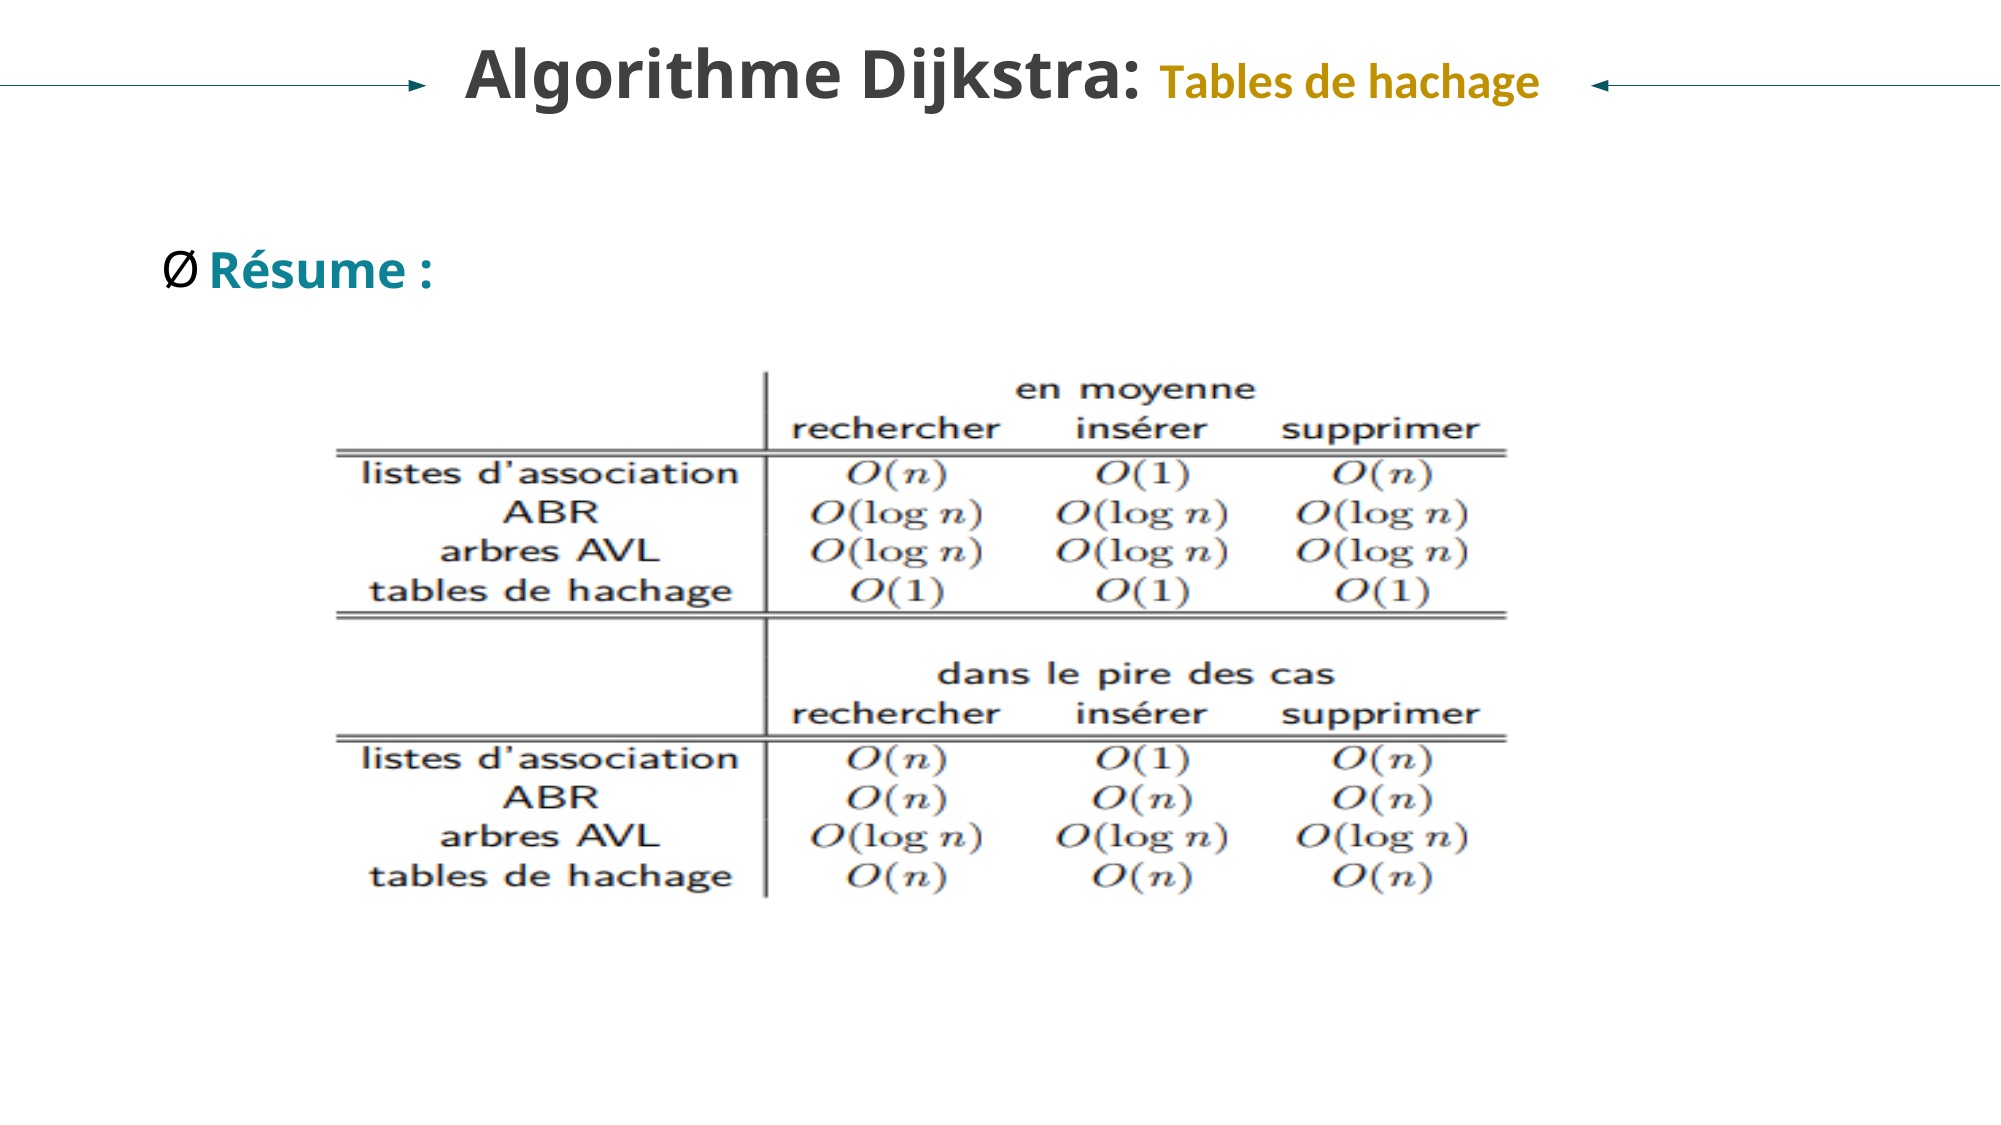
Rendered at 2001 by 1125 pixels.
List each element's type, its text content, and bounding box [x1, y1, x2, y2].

picture [267, 366, 1554, 921]
text_box Algorithme Dijkstra: Tables de hachage [267, 41, 1750, 115]
text_box Résume : [146, 230, 1591, 307]
